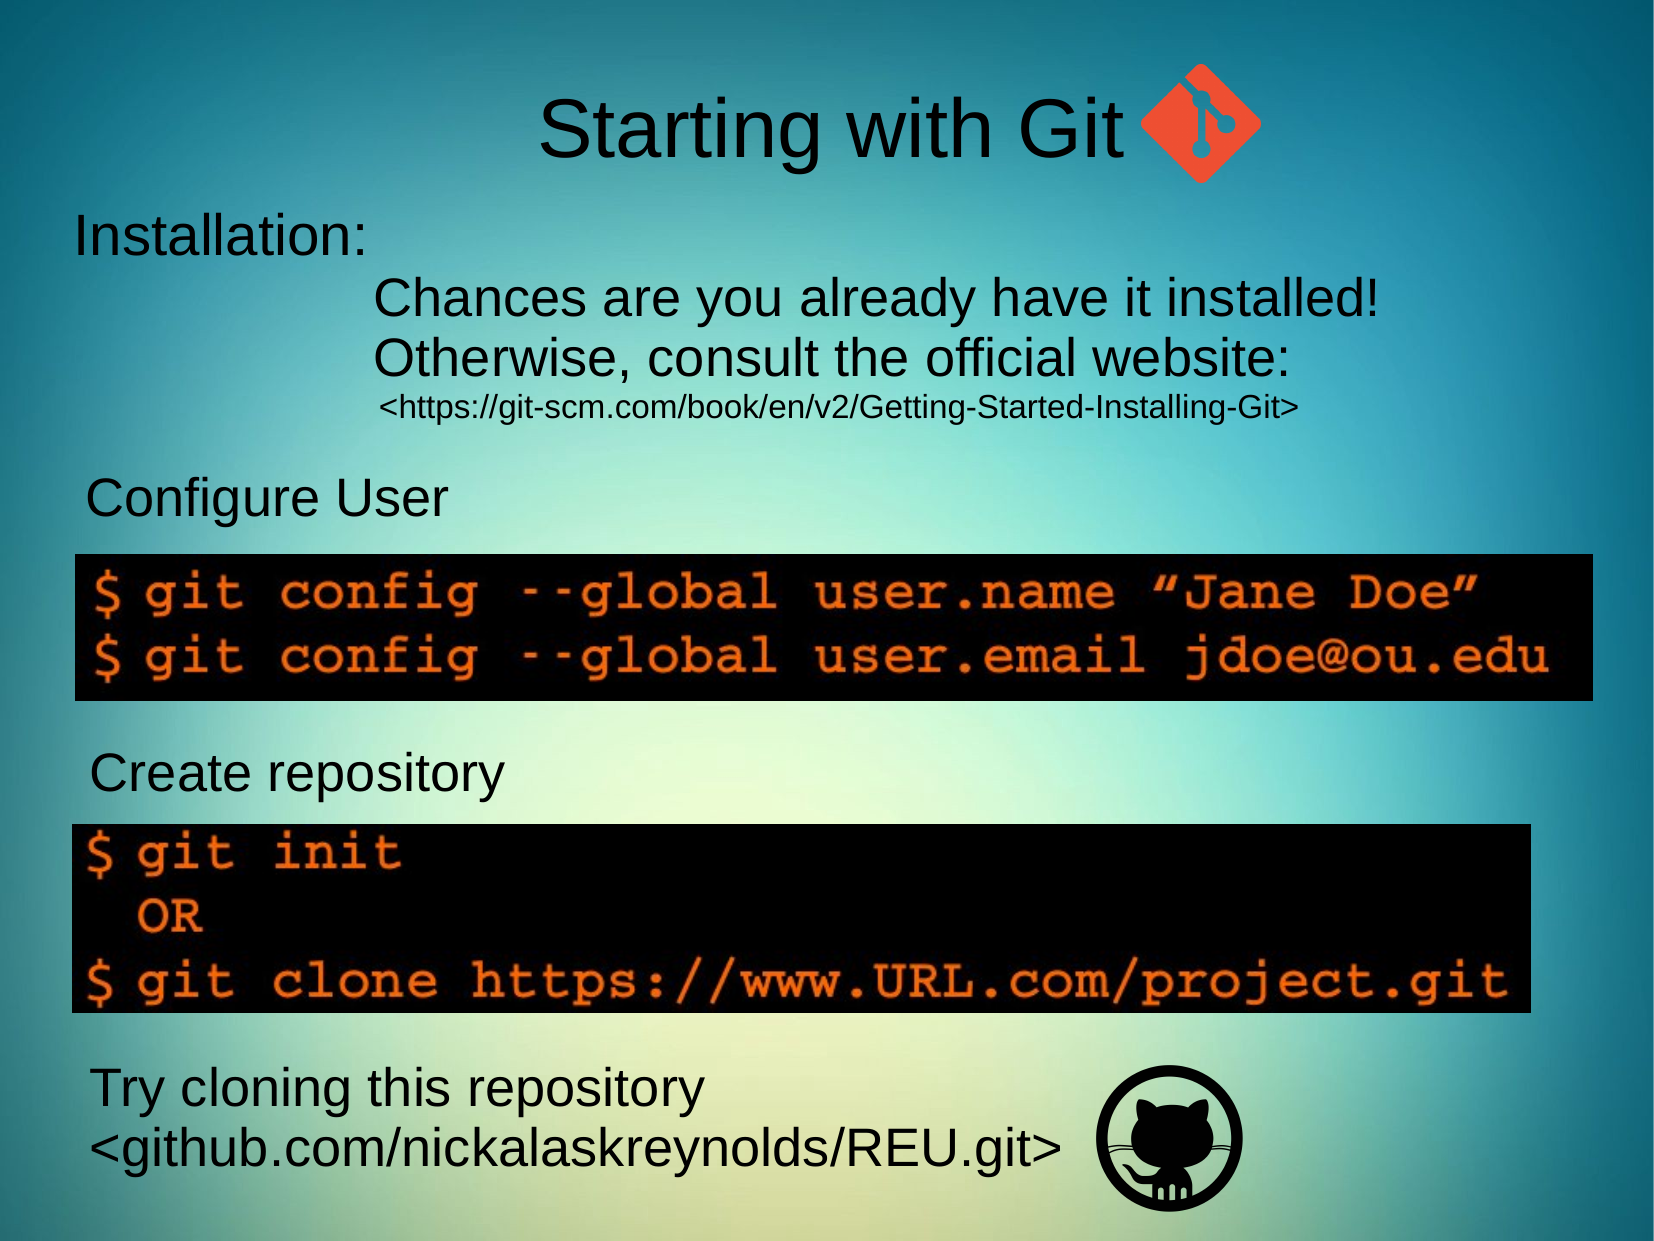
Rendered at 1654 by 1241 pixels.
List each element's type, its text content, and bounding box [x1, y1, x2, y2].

text_box Starting with Git [522, 75, 1141, 183]
text_box Configure User [70, 460, 481, 541]
text_box Installation: Chances are you already have it installed! Otherwise, consult the official website: <https://git-scm.com/book/en/v2/Getting-Started-Installing-Git> [58, 195, 1426, 433]
text_box Create repository [75, 734, 526, 811]
text_box Try cloning this repository <github.com/nickalaskreynolds/REU.git> [75, 1049, 1501, 1186]
picture [0, 0, 1654, 1241]
picture [1490, 57, 1497, 64]
